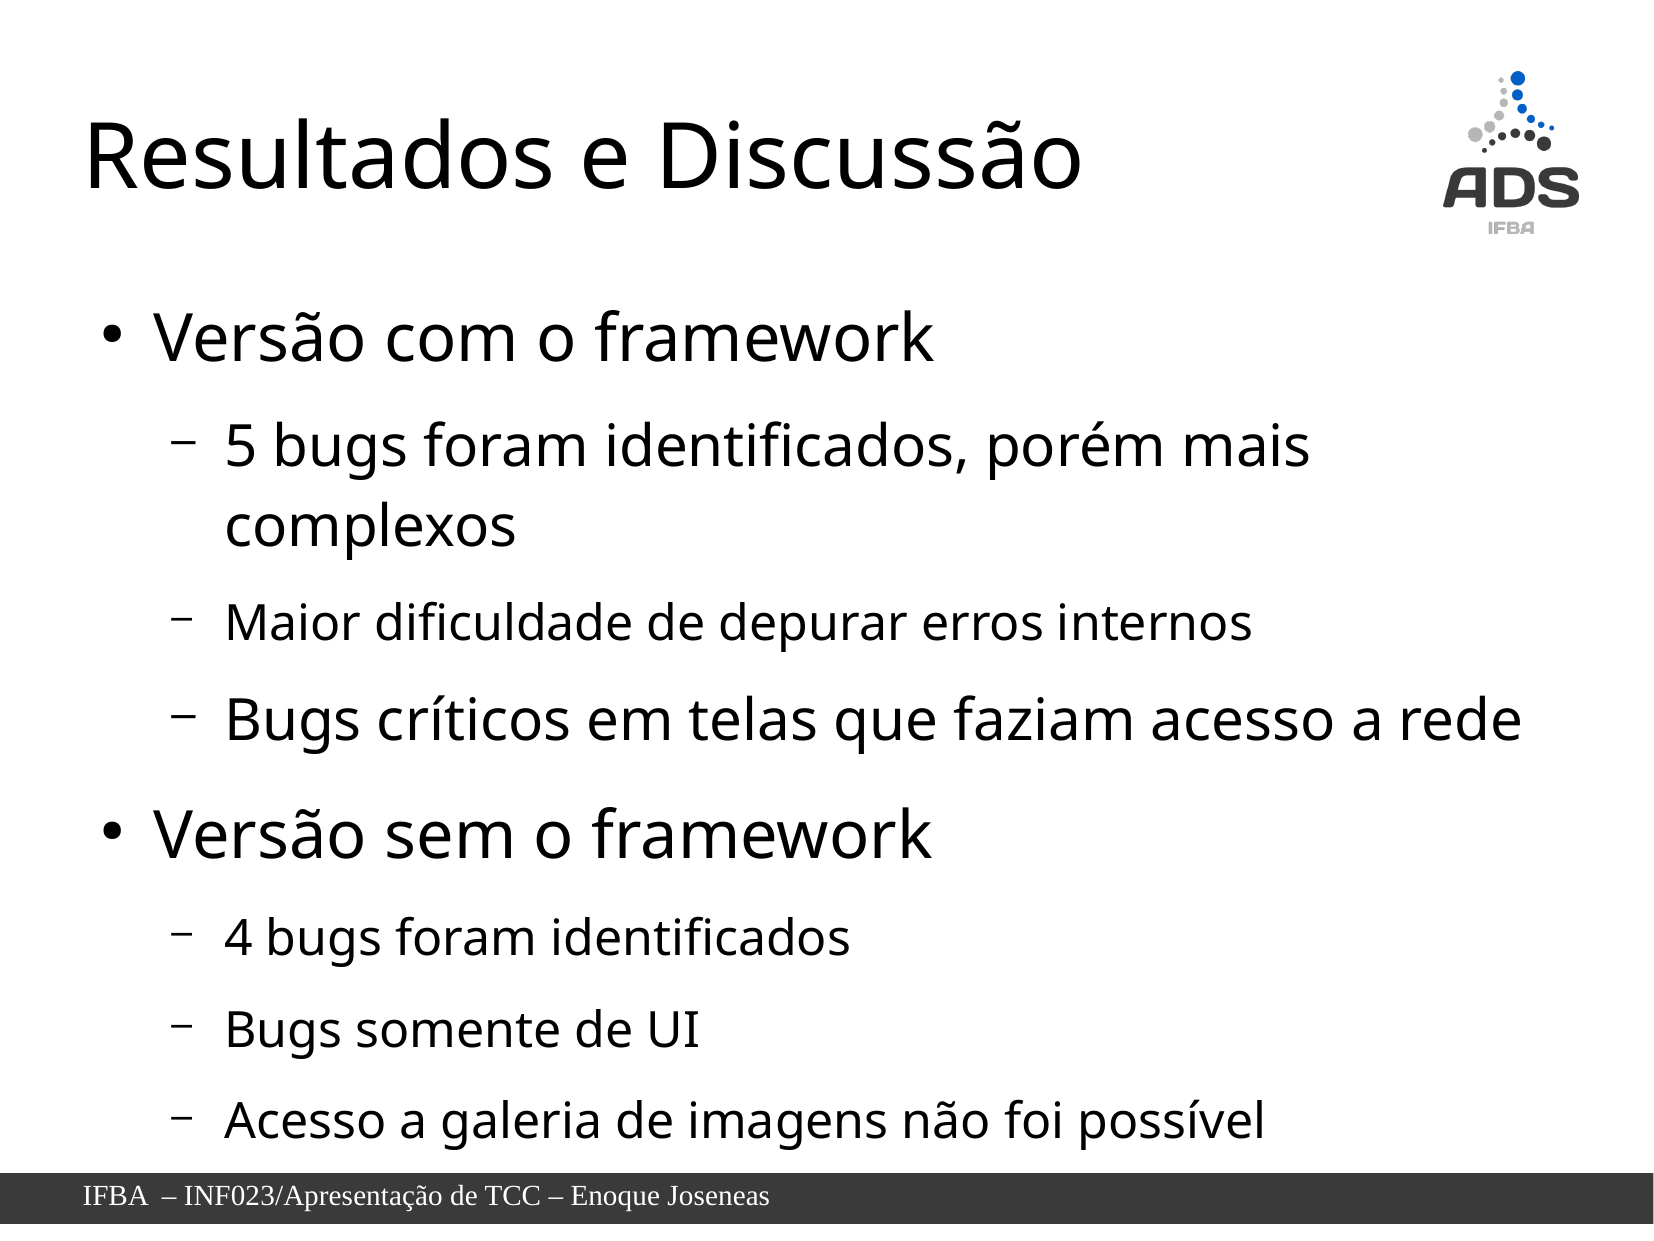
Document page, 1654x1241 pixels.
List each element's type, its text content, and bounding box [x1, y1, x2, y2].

picture [1443, 71, 1579, 234]
title Resultados e Discussão [82, 49, 1426, 257]
list Versão com o framework 5 bugs foram identificados, porém mais complexos Maior dificuldade de depurar erros internos Bugs críticos em telas que faziam acesso a rede Versão sem o framework 4 bugs foram identificados Bugs somente de UI Acesso a galeria de imagens não foi possível [82, 290, 1571, 1156]
